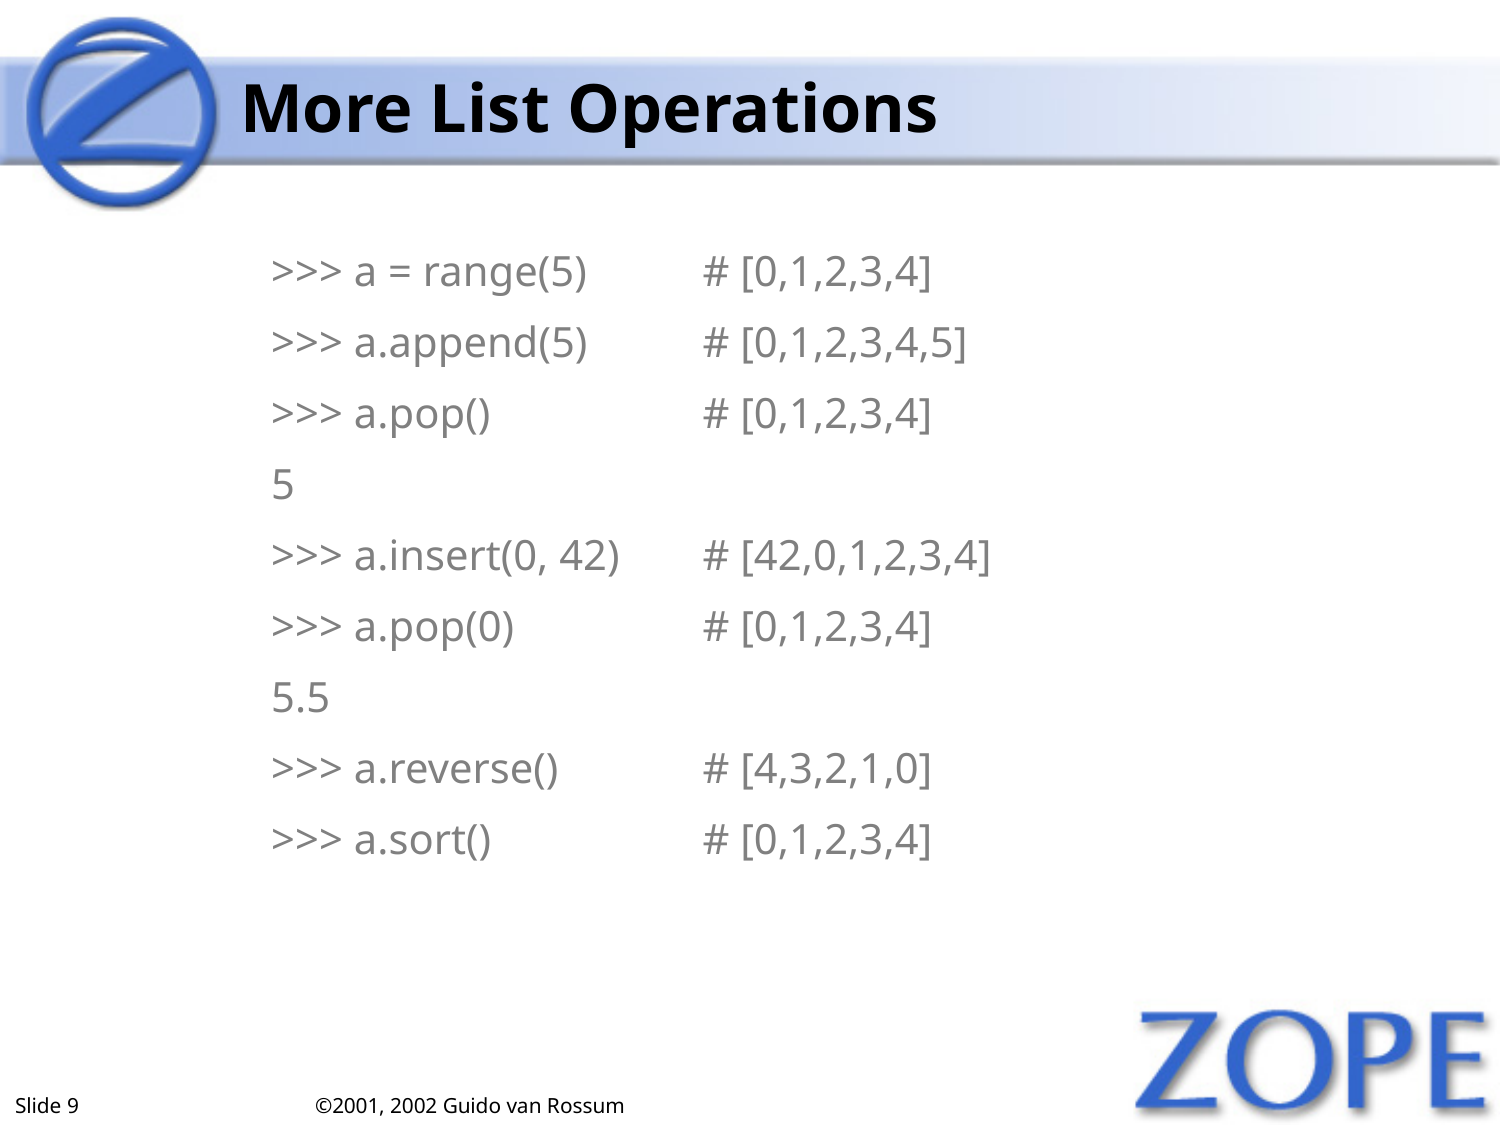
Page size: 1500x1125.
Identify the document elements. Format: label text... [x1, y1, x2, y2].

title More List Operations [225, 50, 1467, 163]
list >>> a = range(5) # [0,1,2,3,4] >>> a.append(5) # [0,1,2,3,4,5] >>> a.pop() # [0,1,2,3,4] 5 >>> a.insert(0, 42) # [42,0,1,2,3,4] >>> a.pop(0) # [0,1,2,3,4] 5.5 >>> a.reverse() # [4,3,2,1,0] >>> a.sort() # [0,1,2,3,4] [200, 237, 1388, 1001]
